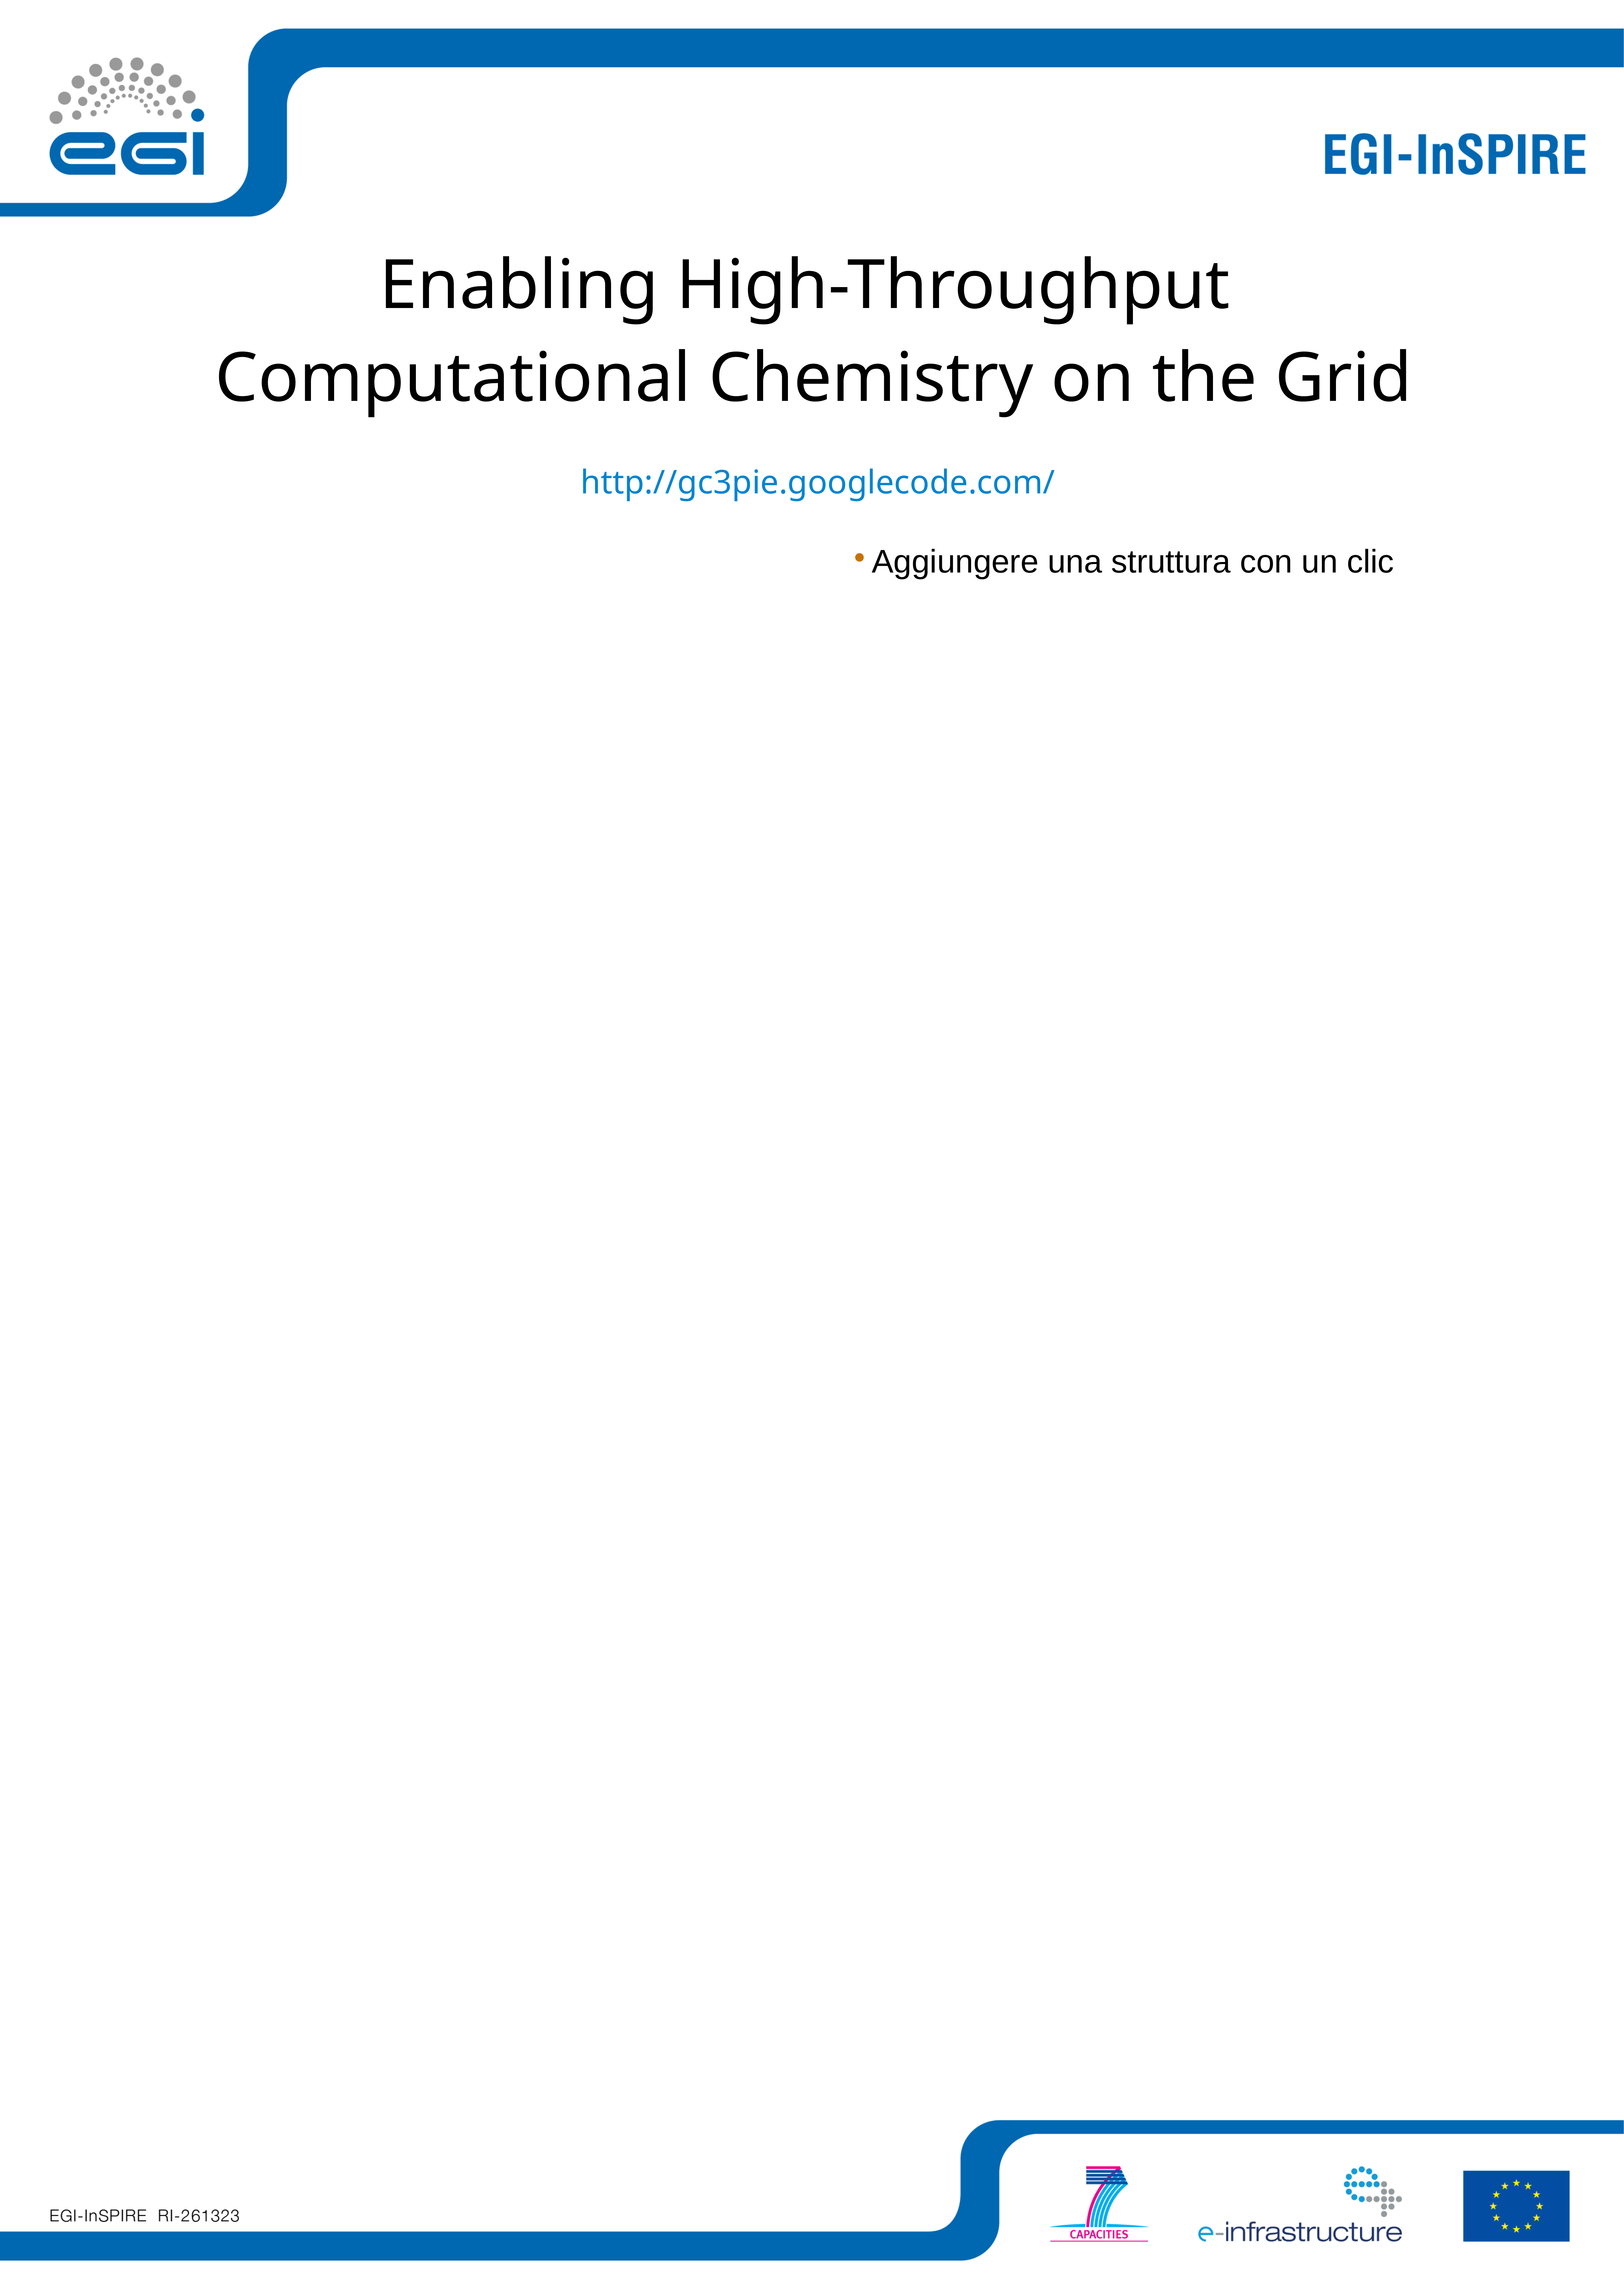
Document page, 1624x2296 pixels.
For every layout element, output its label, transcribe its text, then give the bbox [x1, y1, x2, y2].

list Aggiungere una struttura con un clic [848, 543, 1548, 2069]
title http://gc3pie.googlecode.com/ [87, 454, 1549, 508]
title Enabling High-Throughput Computational Chemistry on the Grid [82, 231, 1545, 425]
picture [0, 0, 1624, 2296]
